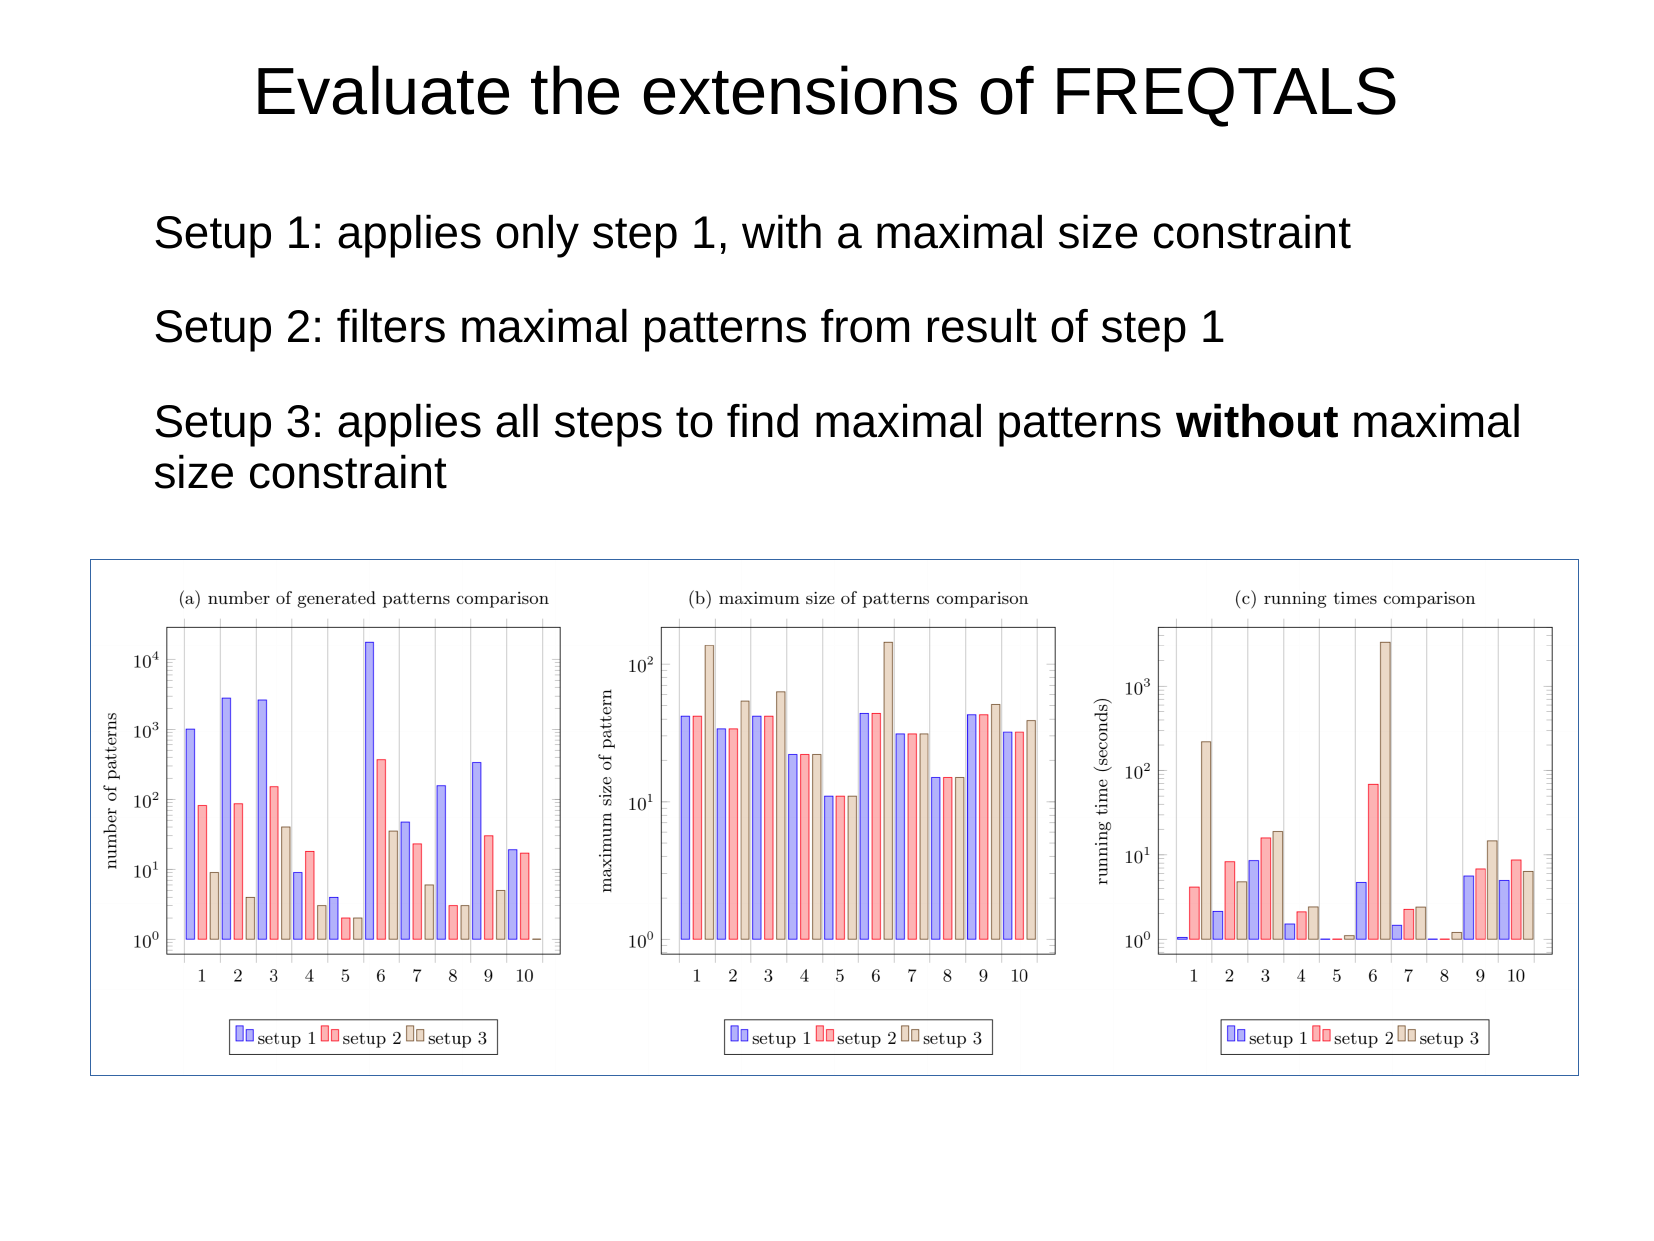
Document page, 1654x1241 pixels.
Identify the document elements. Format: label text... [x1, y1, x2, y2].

title Evaluate the extensions of FREQTALS [82, 32, 1571, 150]
list Setup 1: applies only step 1, with a maximal size constraint Setup 2: filters maximal patterns from result of step 1 Setup 3: applies all steps to find maximal patterns without maximal size constraint [82, 206, 1571, 533]
picture [90, 559, 1579, 1076]
